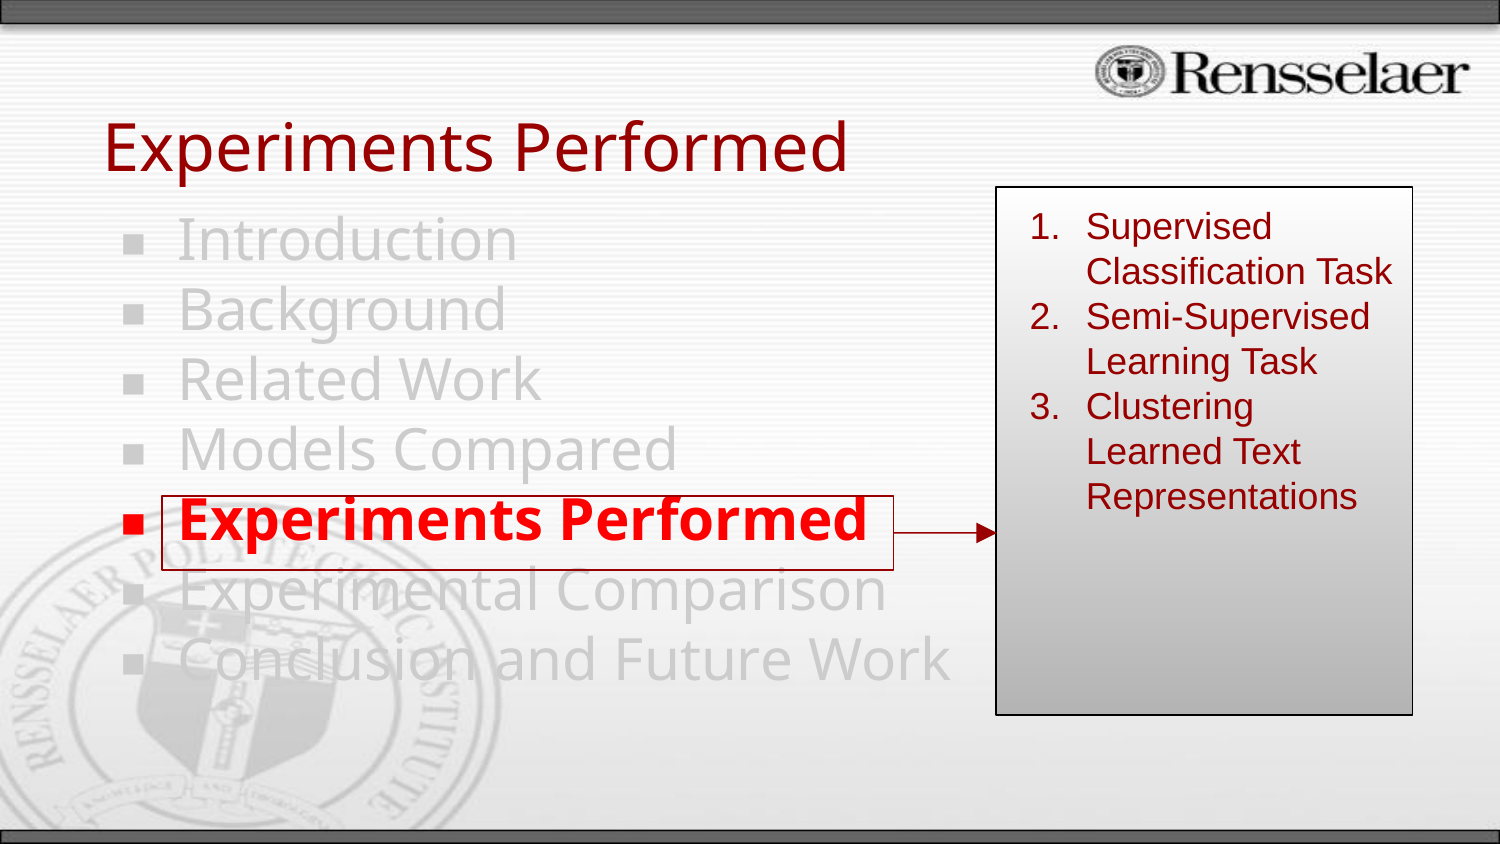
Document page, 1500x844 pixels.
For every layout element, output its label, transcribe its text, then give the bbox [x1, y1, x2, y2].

list Introduction Background Related Work Models Compared Experiments Performed Experimental Comparison Conclusion and Future Work [163, 497, 893, 569]
title Experiments Performed [87, 102, 1413, 187]
text_box Supervised Classification Task Semi-Supervised Learning Task Clustering Learned Text Representations [995, 187, 1413, 716]
list Introduction Background Related Work Models Compared Experiments Performed Experimental Comparison Conclusion and Future Work [87, 187, 1369, 769]
picture [0, 0, 1500, 844]
